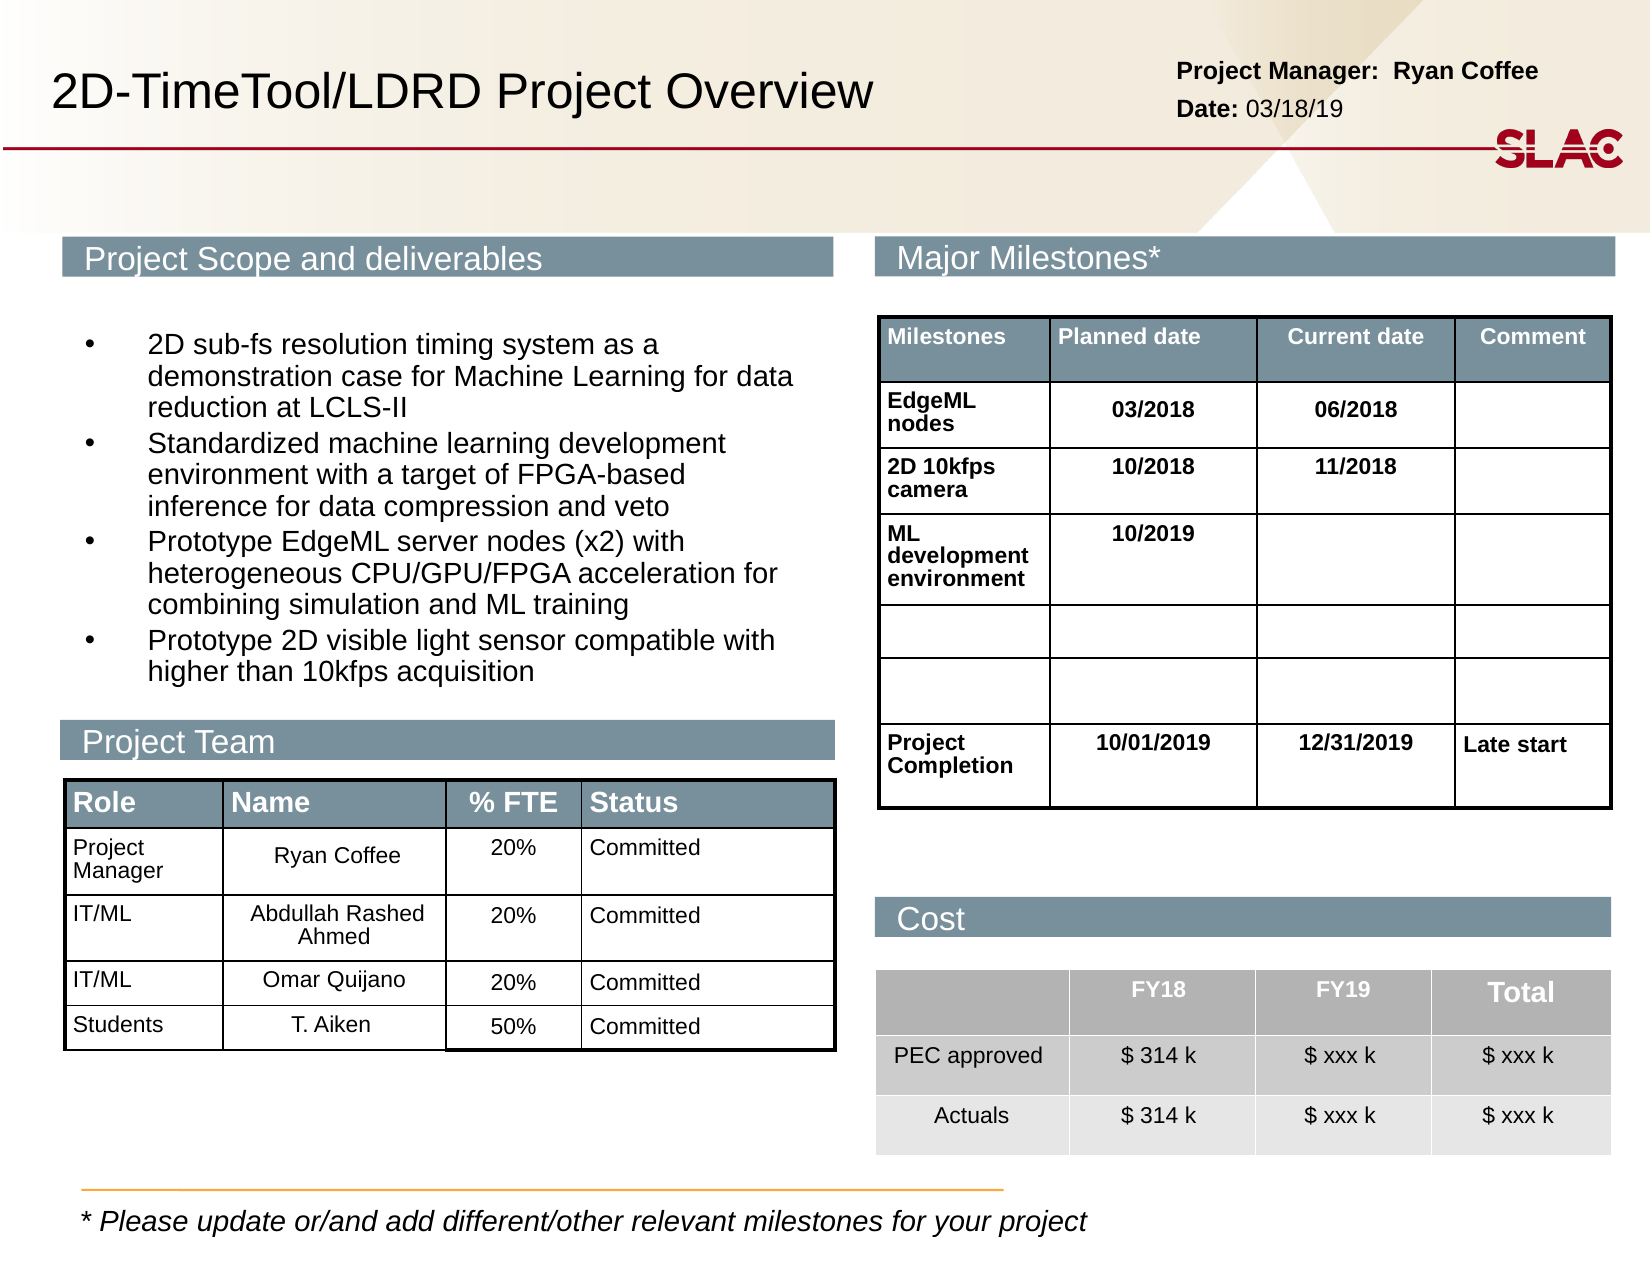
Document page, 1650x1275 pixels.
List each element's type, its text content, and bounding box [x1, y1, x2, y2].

table_cell 2D 10kfps camera [881, 449, 1049, 513]
table_cell 20% [447, 829, 581, 894]
table_cell PEC approved [876, 1036, 1069, 1095]
table_cell [1456, 515, 1609, 604]
table_cell [1051, 606, 1256, 657]
table_cell EdgeML nodes [881, 383, 1049, 447]
table_cell 10/2018 [1051, 449, 1256, 513]
table_cell Late start [1456, 725, 1609, 806]
table_cell $ 314 k [1070, 1096, 1255, 1155]
table_cell Committed [582, 962, 833, 1005]
table_header Comment [1456, 319, 1609, 381]
text_box 2D sub-fs resolution timing system as a demonstration case for Machine Learning for data reduction at LCLS-II Standardized machine learning development environment with a target of FPGA-based inference for data compression and veto Prototype EdgeML server nodes (x2) with heterogeneous CPU/GPU/FPGA acceleration for combining simulation and ML training Prototype 2D visible light sensor compatible with higher than 10kfps acquisition [68, 321, 823, 697]
table_cell [1456, 659, 1609, 723]
table_cell [1456, 606, 1609, 657]
table_cell Students [67, 1006, 222, 1049]
table_cell $ xxx k [1432, 1036, 1611, 1095]
table_header Planned date [1051, 319, 1256, 381]
table_cell Abdullah Rashed Ahmed [224, 896, 445, 960]
table_header Role [67, 782, 222, 827]
table_cell [1258, 659, 1454, 723]
text_box Project Team [60, 719, 835, 760]
table_header [876, 970, 1069, 1035]
table_header Milestones [881, 319, 1049, 381]
table_cell $ xxx k [1256, 1036, 1431, 1095]
table_cell Project Manager [67, 829, 222, 894]
table_cell 20% [447, 962, 581, 1005]
table_header FY19 [1256, 970, 1431, 1035]
table_cell $ xxx k [1432, 1096, 1611, 1155]
table_cell 20% [447, 896, 581, 960]
table_header Current date [1258, 319, 1454, 381]
table_cell $ xxx k [1256, 1096, 1431, 1155]
text_box 2D-TimeTool/LDRD Project Overview [34, 50, 1177, 128]
table_header Total [1432, 970, 1611, 1035]
table_cell 12/31/2019 [1258, 725, 1454, 806]
table_cell 06/2018 [1258, 383, 1454, 447]
table_cell [1456, 383, 1609, 447]
picture [0, 0, 1650, 233]
table_cell [1258, 515, 1454, 604]
table_cell Committed [582, 896, 833, 960]
table_cell Actuals [876, 1096, 1069, 1155]
table_cell $ 314 k [1070, 1036, 1255, 1095]
table_cell [881, 606, 1049, 657]
table_cell 11/2018 [1258, 449, 1454, 513]
table_cell Omar Quijano [224, 962, 445, 1005]
table_cell [1456, 449, 1609, 513]
table_cell ML development environment [881, 515, 1049, 604]
table_cell [881, 659, 1049, 723]
table_cell 50% [447, 1006, 581, 1048]
table_header Name [224, 782, 445, 827]
table_cell Committed [582, 829, 833, 894]
text_box Project Scope and deliverables [62, 236, 834, 277]
table_cell [1051, 659, 1256, 723]
table_cell T. Aiken [224, 1006, 445, 1049]
table_cell [1258, 606, 1454, 657]
table_header FY18 [1070, 970, 1255, 1035]
table_cell Project Completion [881, 725, 1049, 806]
text_box Project Manager: Ryan Coffee Date: 03/18/19 [1176, 47, 1650, 123]
text_box * Please update or/and add different/other relevant milestones for your project [64, 1195, 1104, 1245]
text_box Cost [874, 896, 1612, 937]
table_cell 10/2019 [1051, 515, 1256, 604]
text_box Major Milestones* [874, 236, 1616, 277]
table_cell Committed [582, 1006, 833, 1048]
table_cell 10/01/2019 [1051, 725, 1256, 806]
table_cell IT/ML [67, 896, 222, 960]
table_cell Ryan Coffee [224, 829, 445, 894]
table_cell 03/2018 [1051, 383, 1256, 447]
table_header Status [582, 782, 833, 827]
table_cell IT/ML [67, 962, 222, 1005]
table_header % FTE [447, 782, 581, 827]
